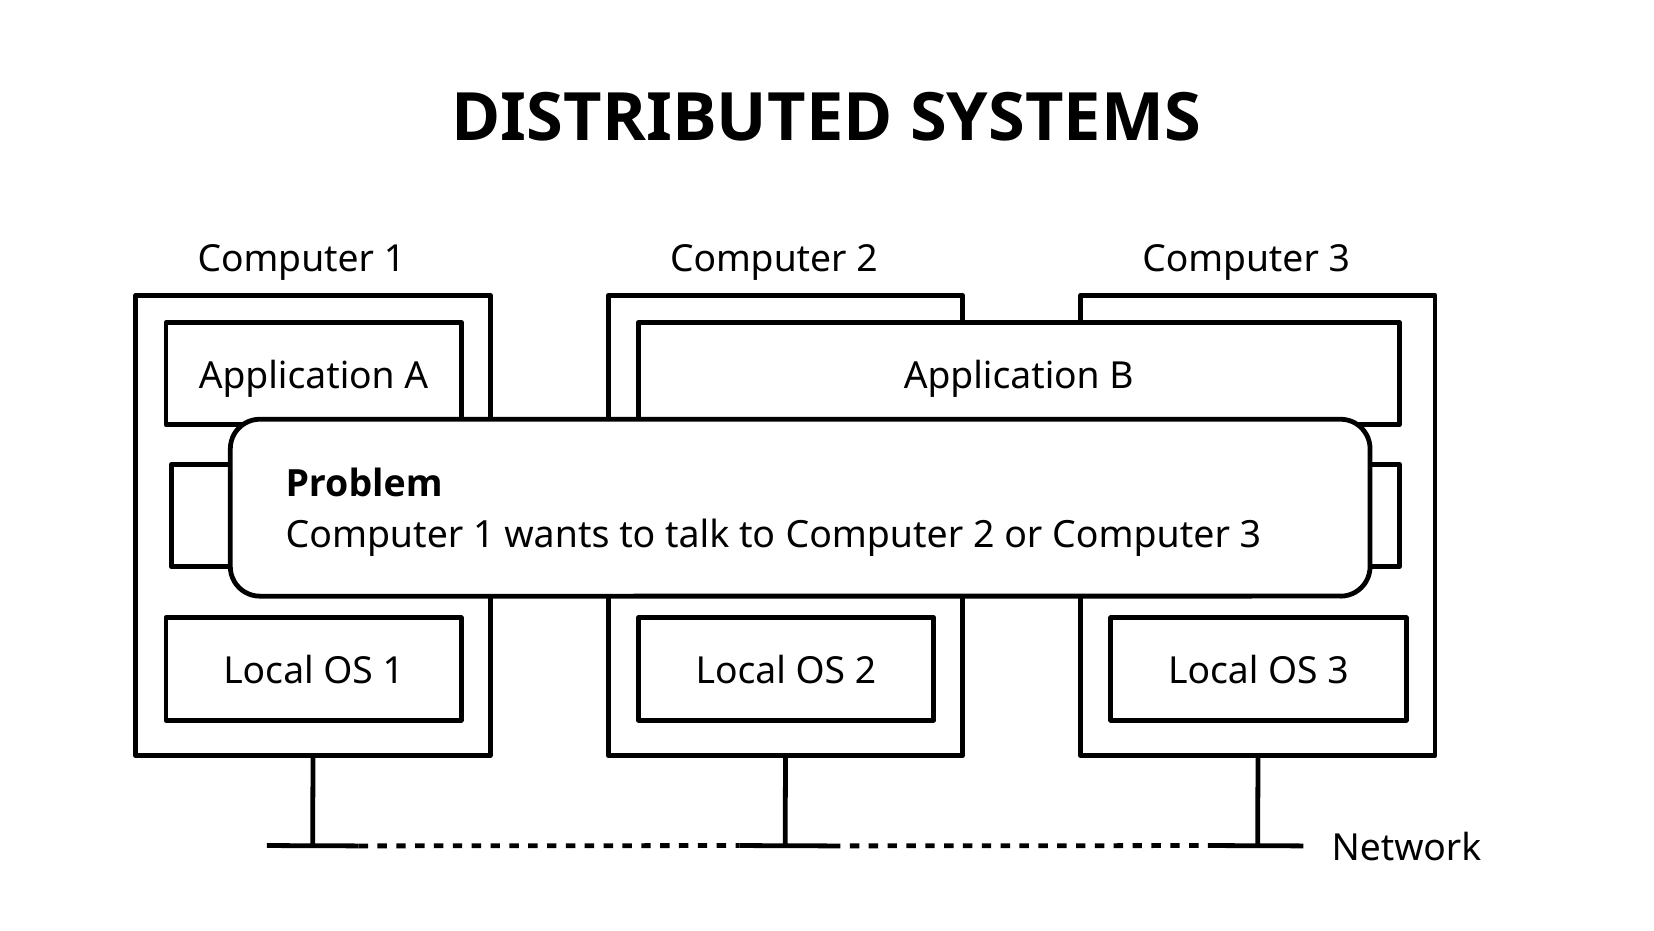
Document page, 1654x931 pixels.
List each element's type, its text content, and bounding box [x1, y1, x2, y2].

title DISTRIBUTED SYSTEMS [82, 36, 1571, 193]
text_box Local OS 1 [166, 617, 462, 721]
text_box Computer 2 [655, 224, 916, 339]
text_box Application A [166, 322, 462, 425]
text_box Problem Computer 1 wants to talk to Computer 2 or Computer 3 [230, 419, 1371, 597]
text_box Application B [638, 322, 1400, 425]
text_box Computer 3 [1127, 224, 1388, 339]
text_box Middleware (Distributed system layer) [171, 464, 230, 567]
text_box Computer 1 [182, 224, 443, 339]
text_box Network [1316, 813, 1518, 929]
text_box Middleware (Distributed system layer) [1371, 464, 1400, 567]
text_box Local OS 3 [1110, 617, 1407, 721]
text_box Local OS 2 [638, 617, 934, 721]
